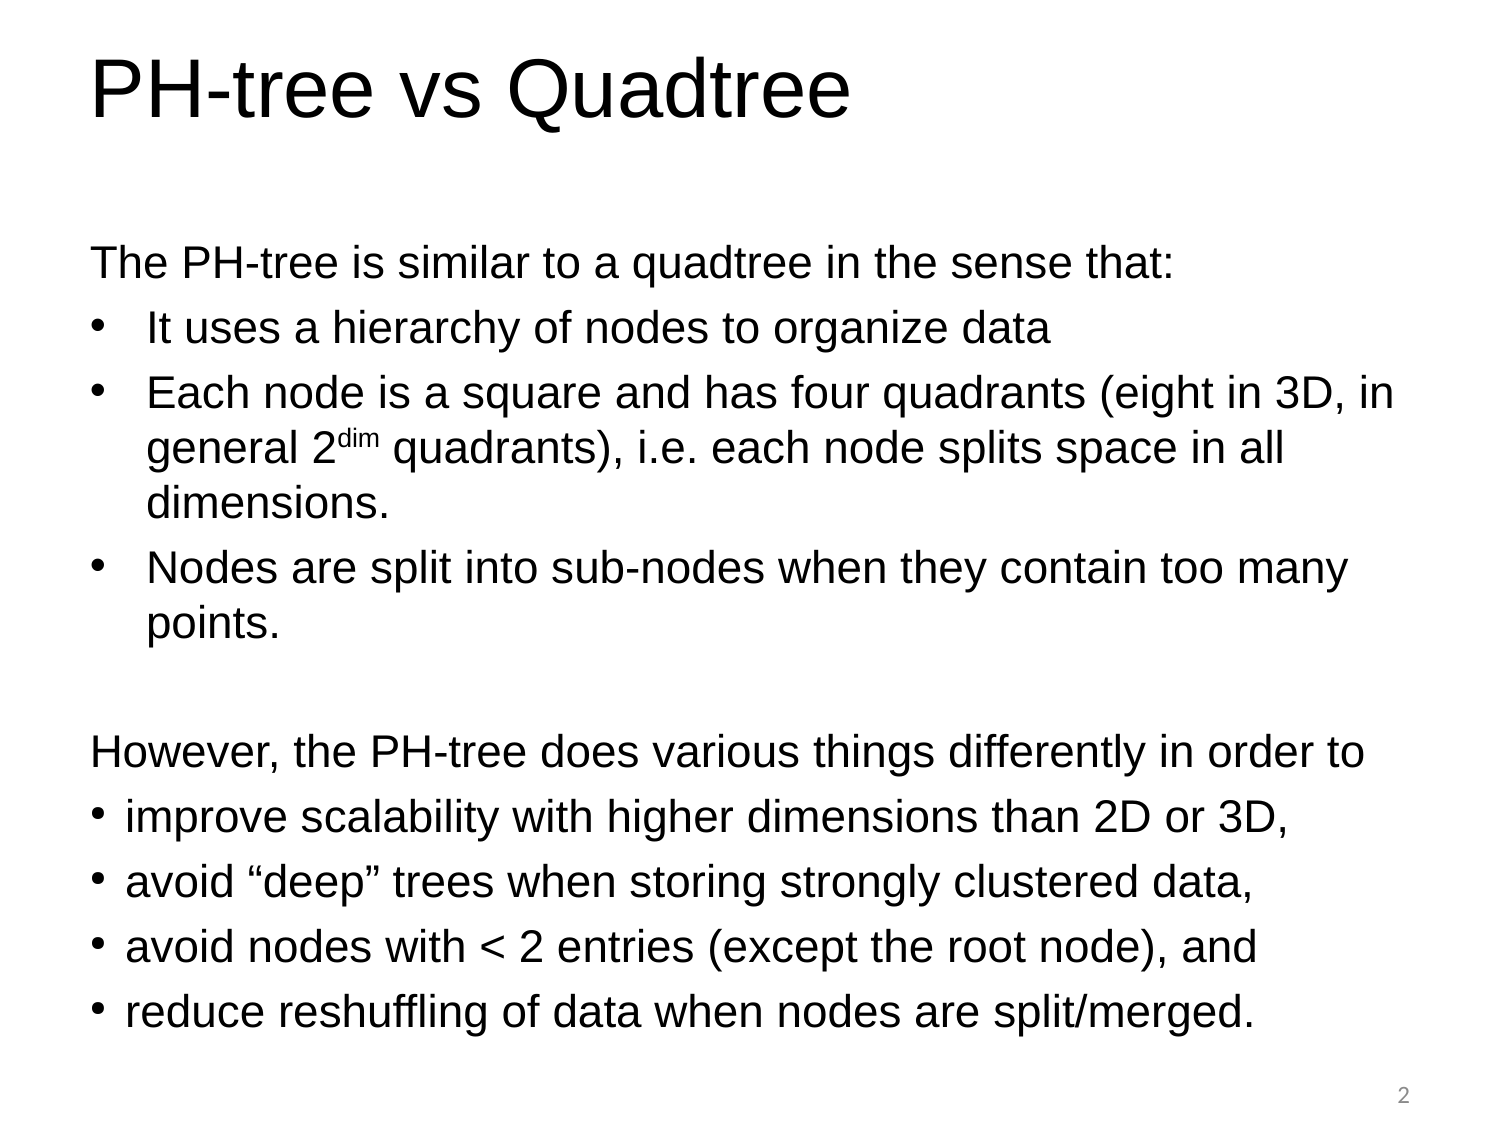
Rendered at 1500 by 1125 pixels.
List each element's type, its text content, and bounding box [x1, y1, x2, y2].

text_box <number> [1074, 1079, 1425, 1107]
text_box The PH-tree is similar to a quadtree in the sense that: It uses a hierarchy of nodes to organize data Each node is a square and has four quadrants (eight in 3D, in general 2dim quadrants), i.e. each node splits space in all dimensions. Nodes are split into sub-nodes when they contain too many points. However, the PH-tree does various things differently in order to improve scalability with higher dimensions than 2D or 3D, avoid “deep” trees when storing strongly clustered data, avoid nodes with < 2 entries (except the root node), and reduce reshuffling of data when nodes are split/merged. [75, 224, 1425, 1038]
text_box PH-tree vs Quadtree [75, 12, 1425, 155]
